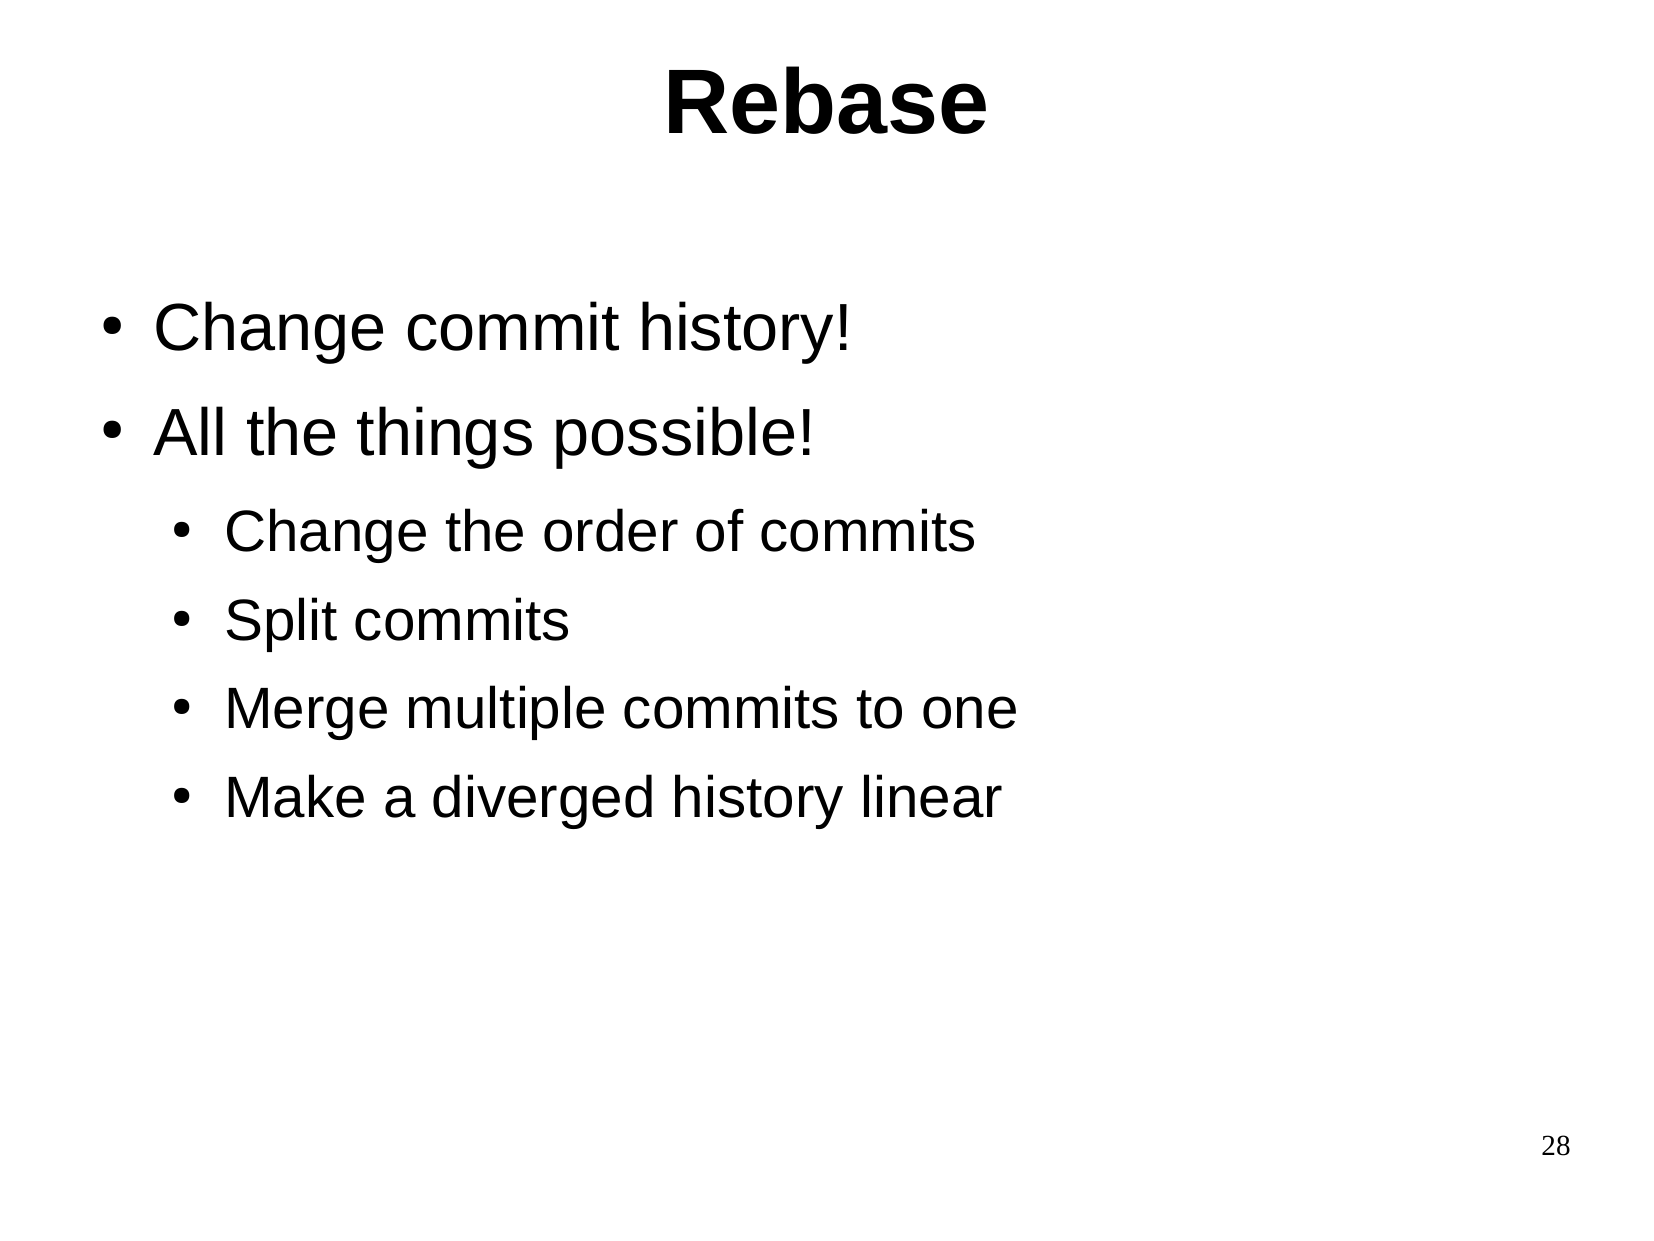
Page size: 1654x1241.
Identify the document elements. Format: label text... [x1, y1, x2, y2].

list Change commit history! All the things possible! Change the order of commits Split commits Merge multiple commits to one Make a diverged history linear [82, 290, 1571, 1010]
title Rebase [82, 49, 1571, 257]
